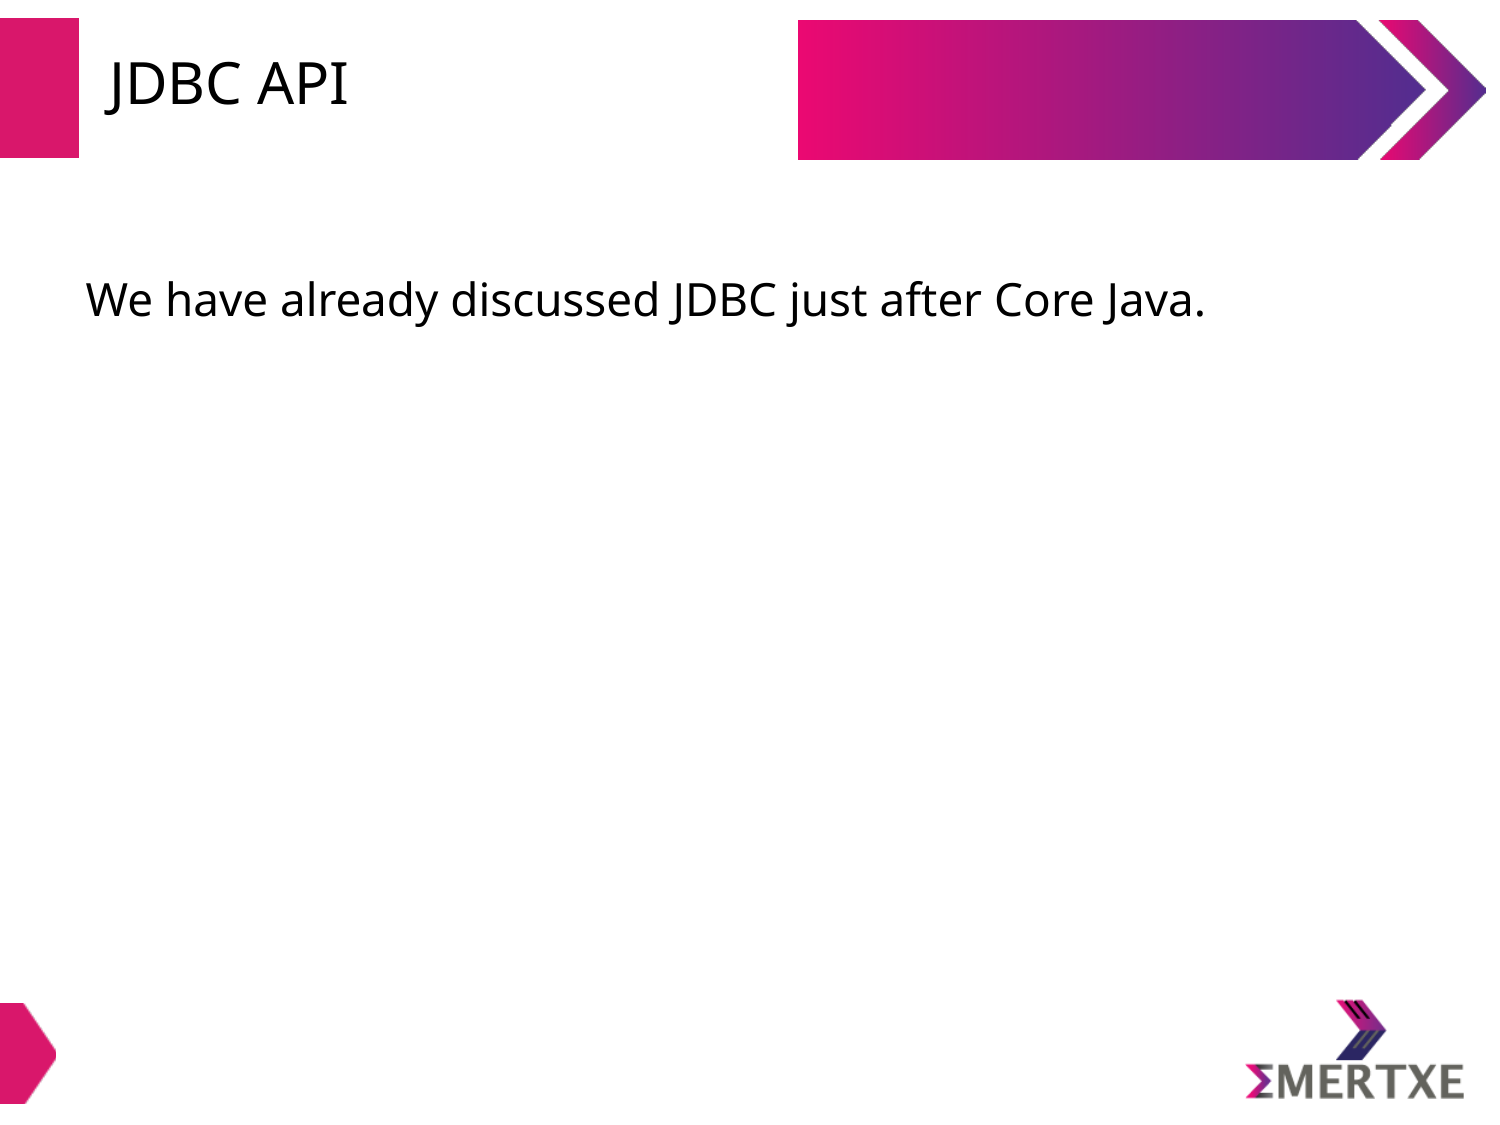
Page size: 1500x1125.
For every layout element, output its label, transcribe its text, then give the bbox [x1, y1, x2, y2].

text_box JDBC API [94, 35, 780, 119]
picture [798, 20, 1486, 160]
picture [1245, 996, 1465, 1099]
text_box We have already discussed JDBC just after Core Java. [70, 259, 1418, 329]
